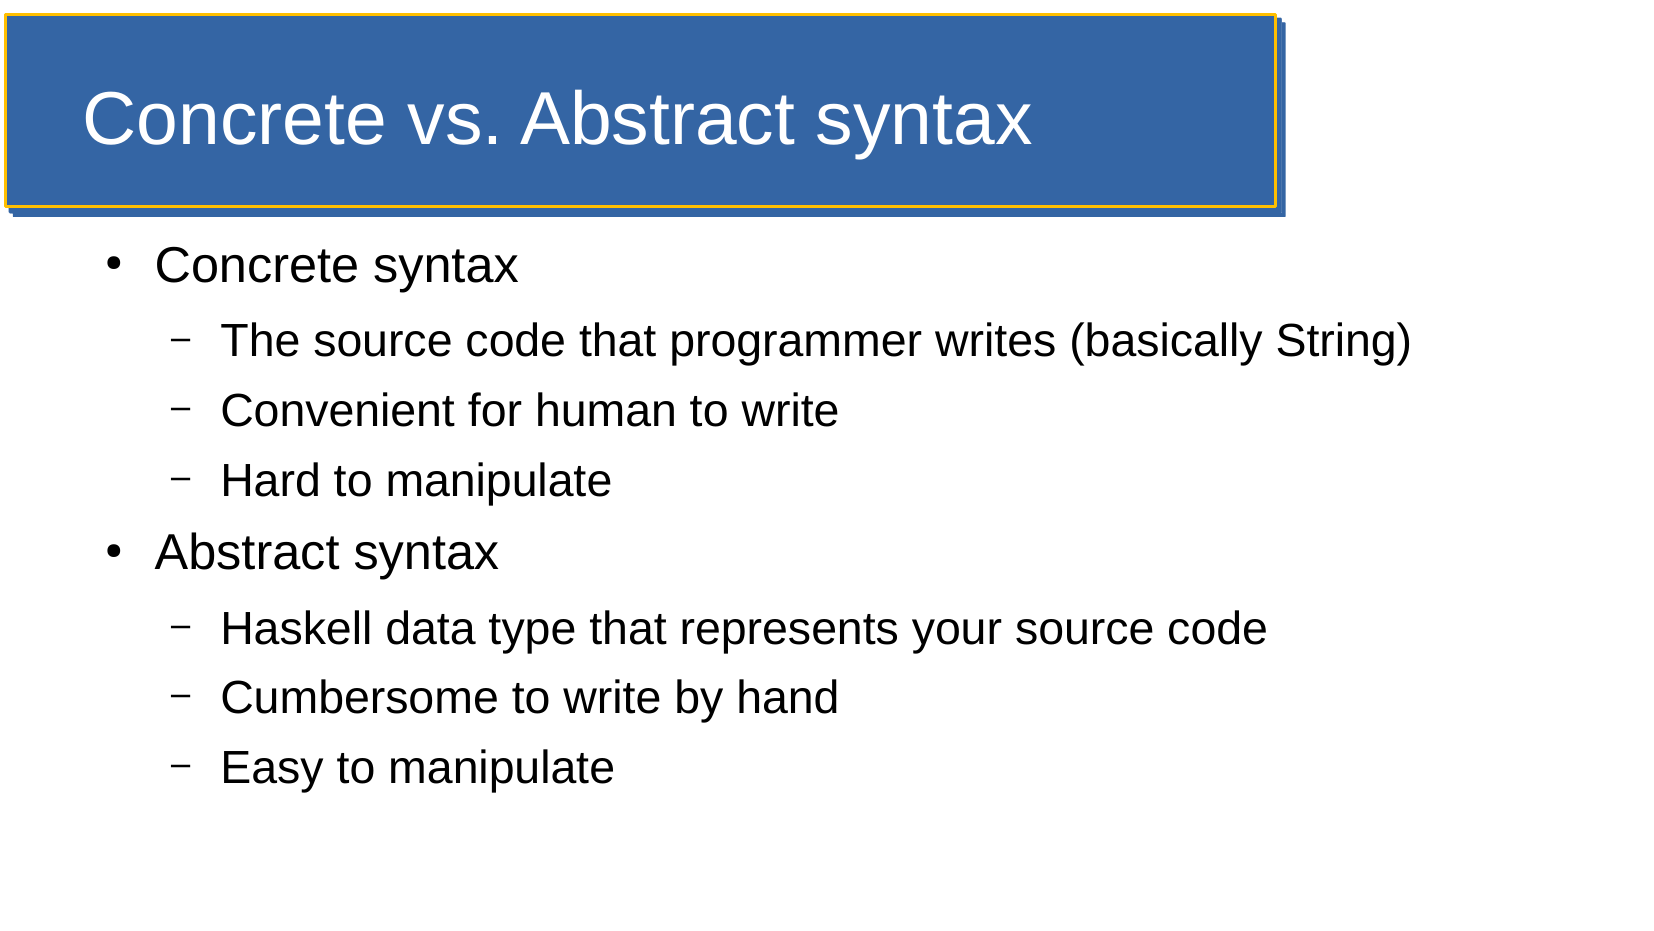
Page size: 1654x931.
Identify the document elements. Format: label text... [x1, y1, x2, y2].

list Concrete syntax The source code that programmer writes (basically String) Convenient for human to write Hard to manipulate Abstract syntax Haskell data type that represents your source code Cumbersome to write by hand Easy to manipulate [88, 236, 1565, 798]
title Concrete vs. Abstract syntax [82, 44, 1235, 192]
